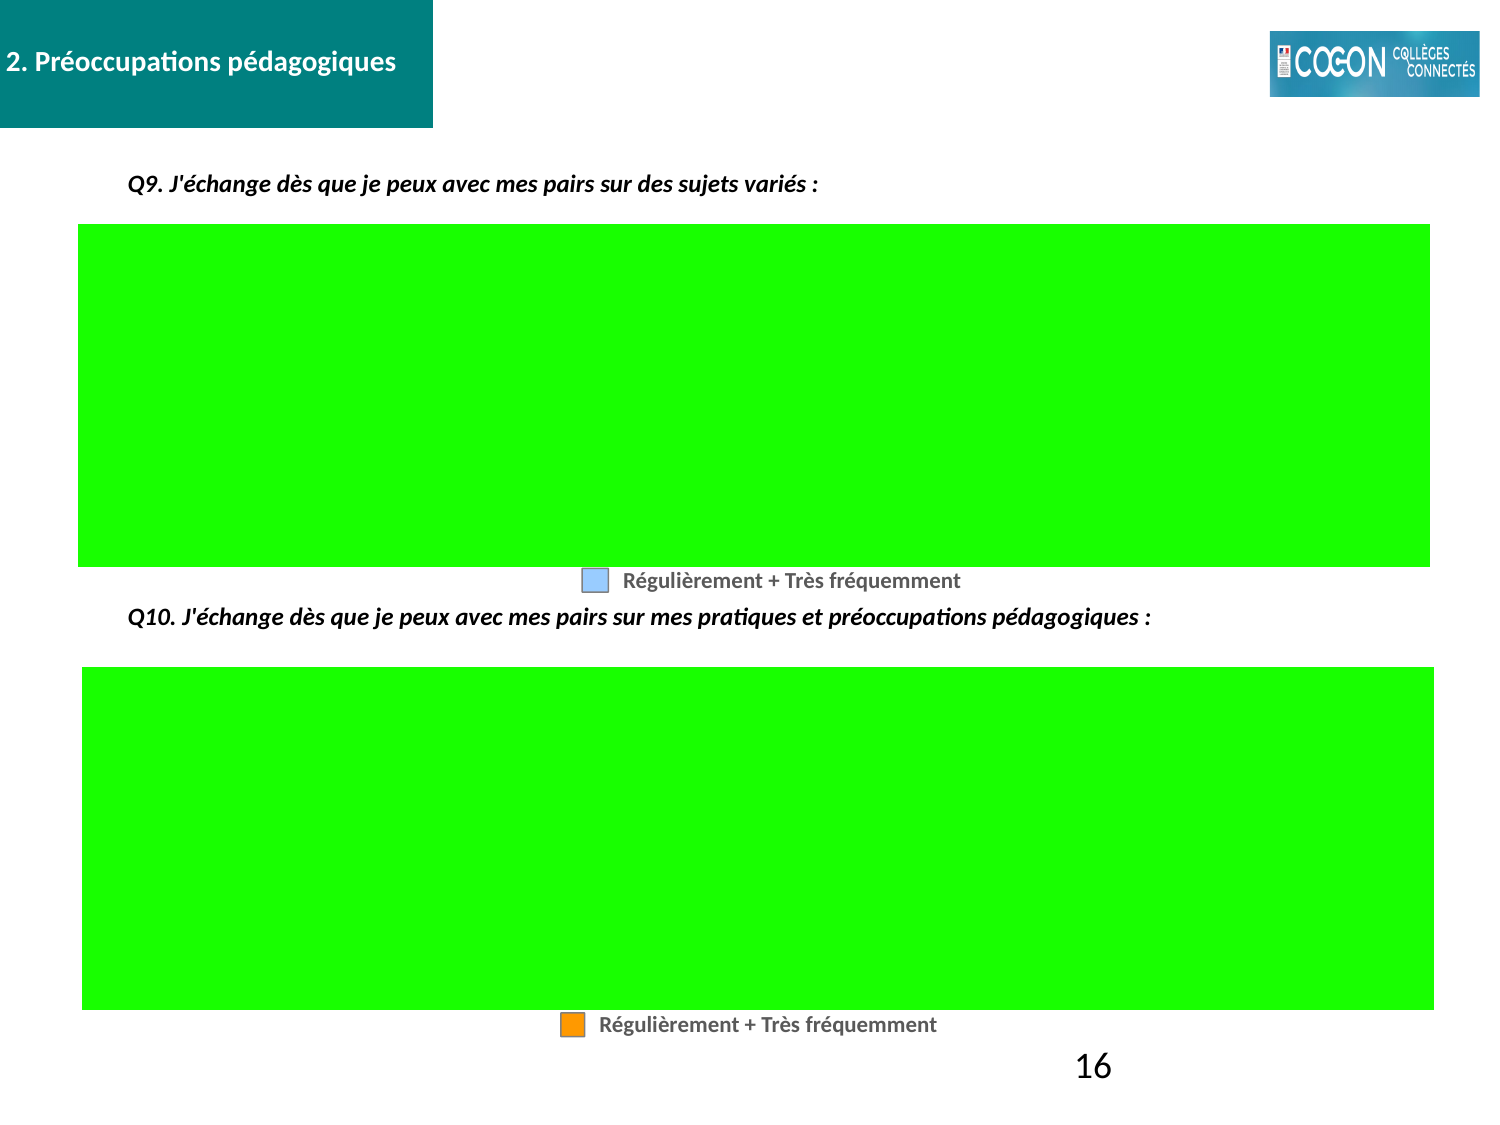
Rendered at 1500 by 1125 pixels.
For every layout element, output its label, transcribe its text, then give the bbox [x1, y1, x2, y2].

text_box Régulièrement + Très fréquemment [584, 1010, 1128, 1043]
text_box Régulièrement + Très fréquemment [608, 567, 1037, 598]
picture [1269, 31, 1480, 97]
text_box Q9. J'échange dès que je peux avec mes pairs sur des sujets variés : [113, 167, 1406, 208]
text_box Q10. J'échange dès que je peux avec mes pairs sur mes pratiques et préoccupations pédagogiques : [112, 599, 1407, 658]
text_box [560, 1012, 584, 1037]
text_box <numéro> [1059, 1042, 1397, 1103]
picture [82, 667, 1434, 1010]
text_box [582, 568, 608, 593]
picture [78, 224, 1430, 567]
text_box 2. Préoccupations pédagogiques [0, 0, 433, 128]
